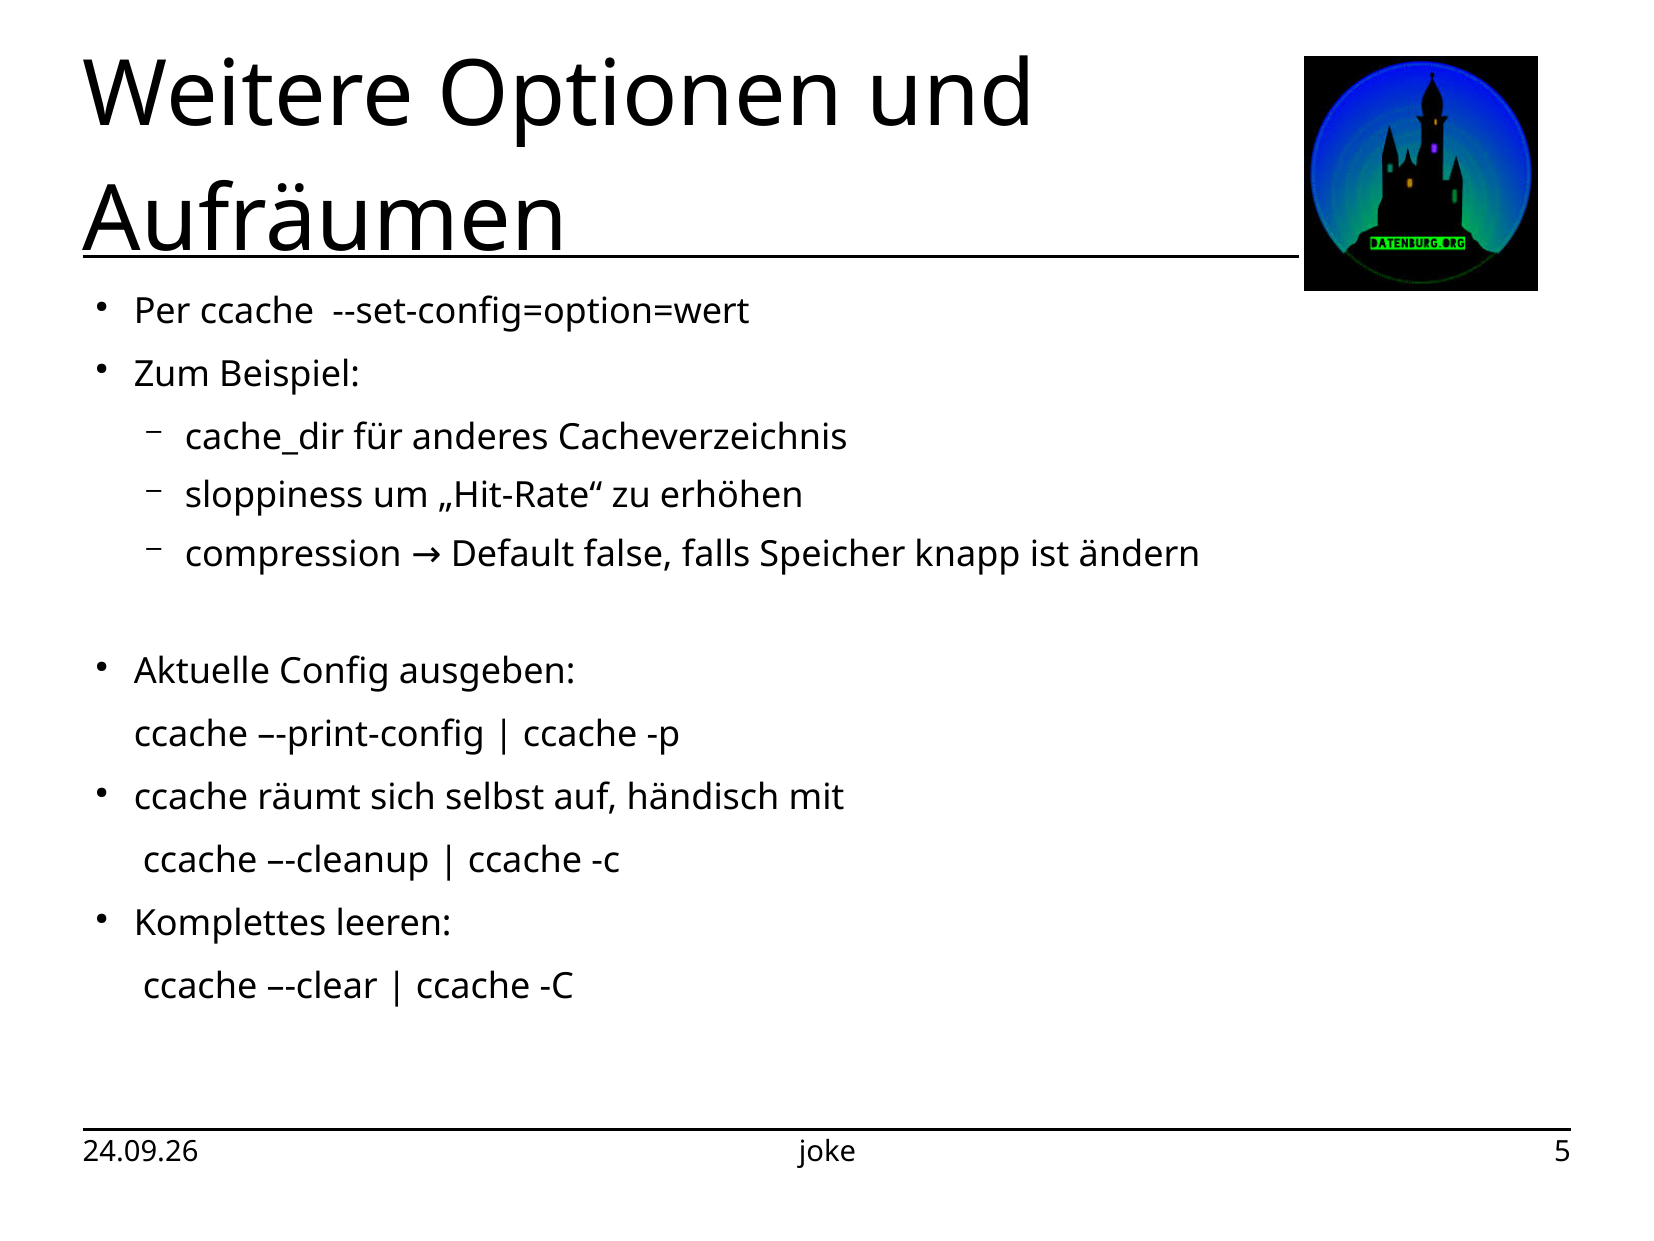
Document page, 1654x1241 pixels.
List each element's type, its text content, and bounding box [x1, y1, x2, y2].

picture [1304, 56, 1538, 290]
title Weitere Optionen und Aufräumen [82, 49, 1300, 257]
list Per ccache --set-config=option=wert Zum Beispiel: cache_dir für anderes Cacheverzeichnis sloppiness um „Hit-Rate“ zu erhöhen compression → Default false, falls Speicher knapp ist ändern Aktuelle Config ausgeben: ccache –-print-config | ccache -p ccache räumt sich selbst auf, händisch mit ccache –-cleanup | ccache -c Komplettes leeren: ccache –-clear | ccache -C [82, 290, 1538, 1010]
